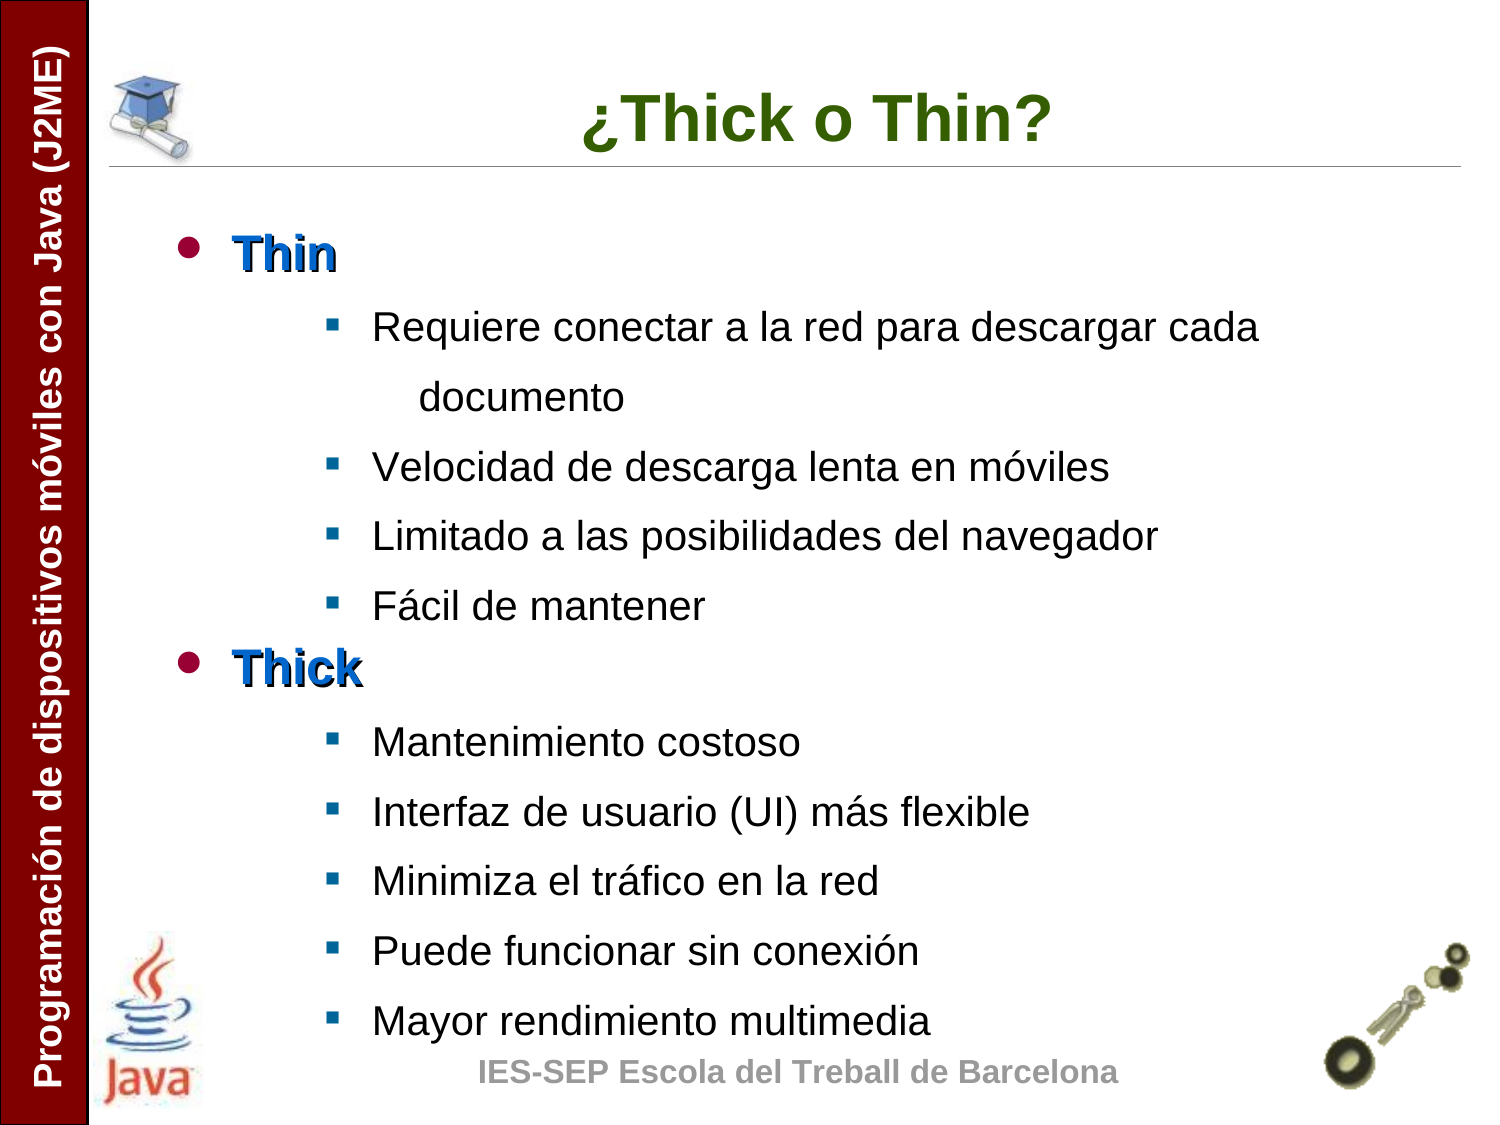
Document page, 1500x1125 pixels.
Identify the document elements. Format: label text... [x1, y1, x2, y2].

picture [93, 61, 206, 174]
title ¿Thick o Thin? [211, 75, 1424, 163]
picture [1322, 939, 1471, 1094]
list Thin Requiere conectar a la red para descargar cada documento Velocidad de descarga lenta en móviles Limitado a las posibilidades del navegador Fácil de mantener Thick Mantenimiento costoso Interfaz de usuario (UI) más flexible Minimiza el tráfico en la red Puede funcionar sin conexión Mayor rendimiento multimedia [174, 224, 1451, 988]
picture [93, 931, 204, 1109]
